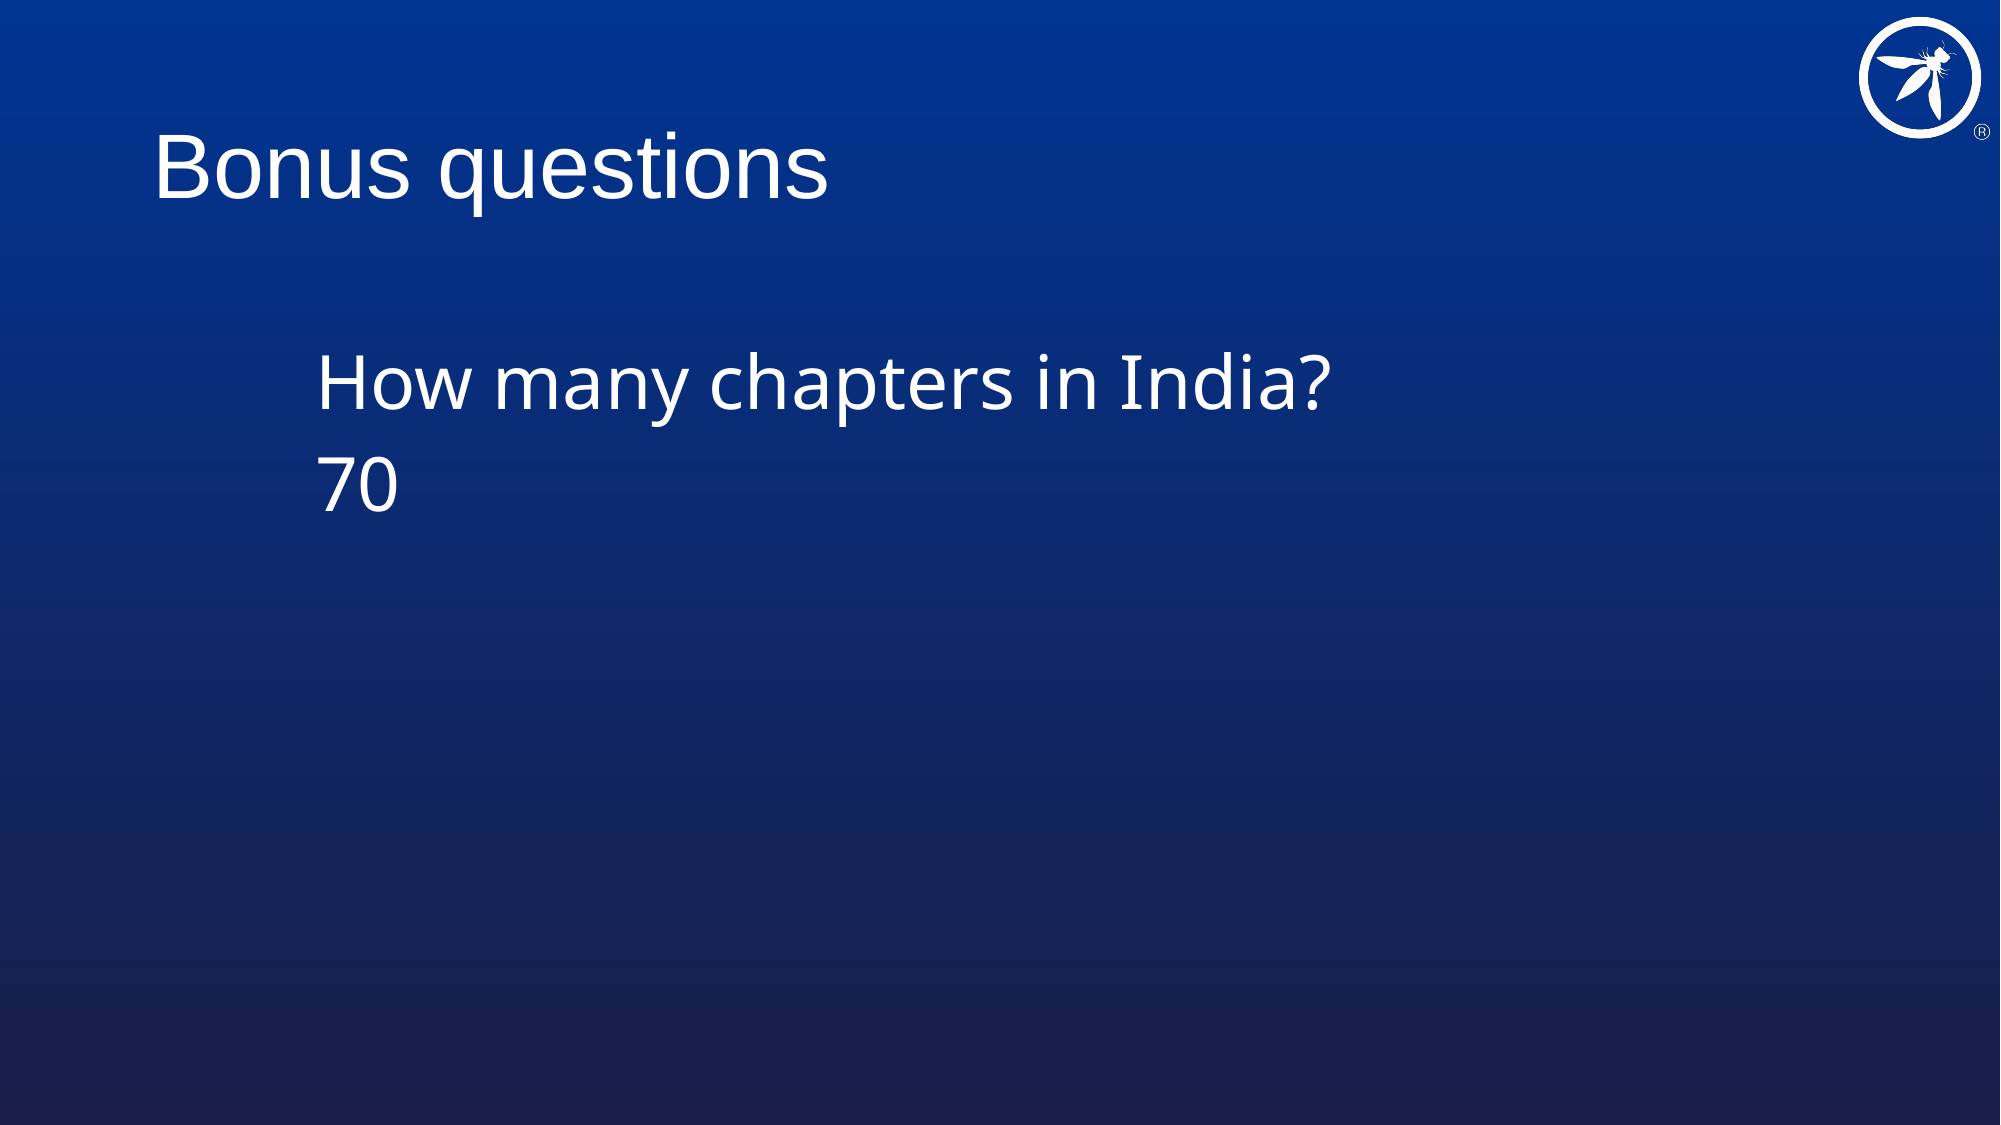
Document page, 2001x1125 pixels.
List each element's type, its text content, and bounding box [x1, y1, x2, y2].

title Bonus questions [137, 59, 1863, 278]
list How many chapters in India? 70 [262, 337, 1801, 901]
picture [1797, 0, 2001, 200]
